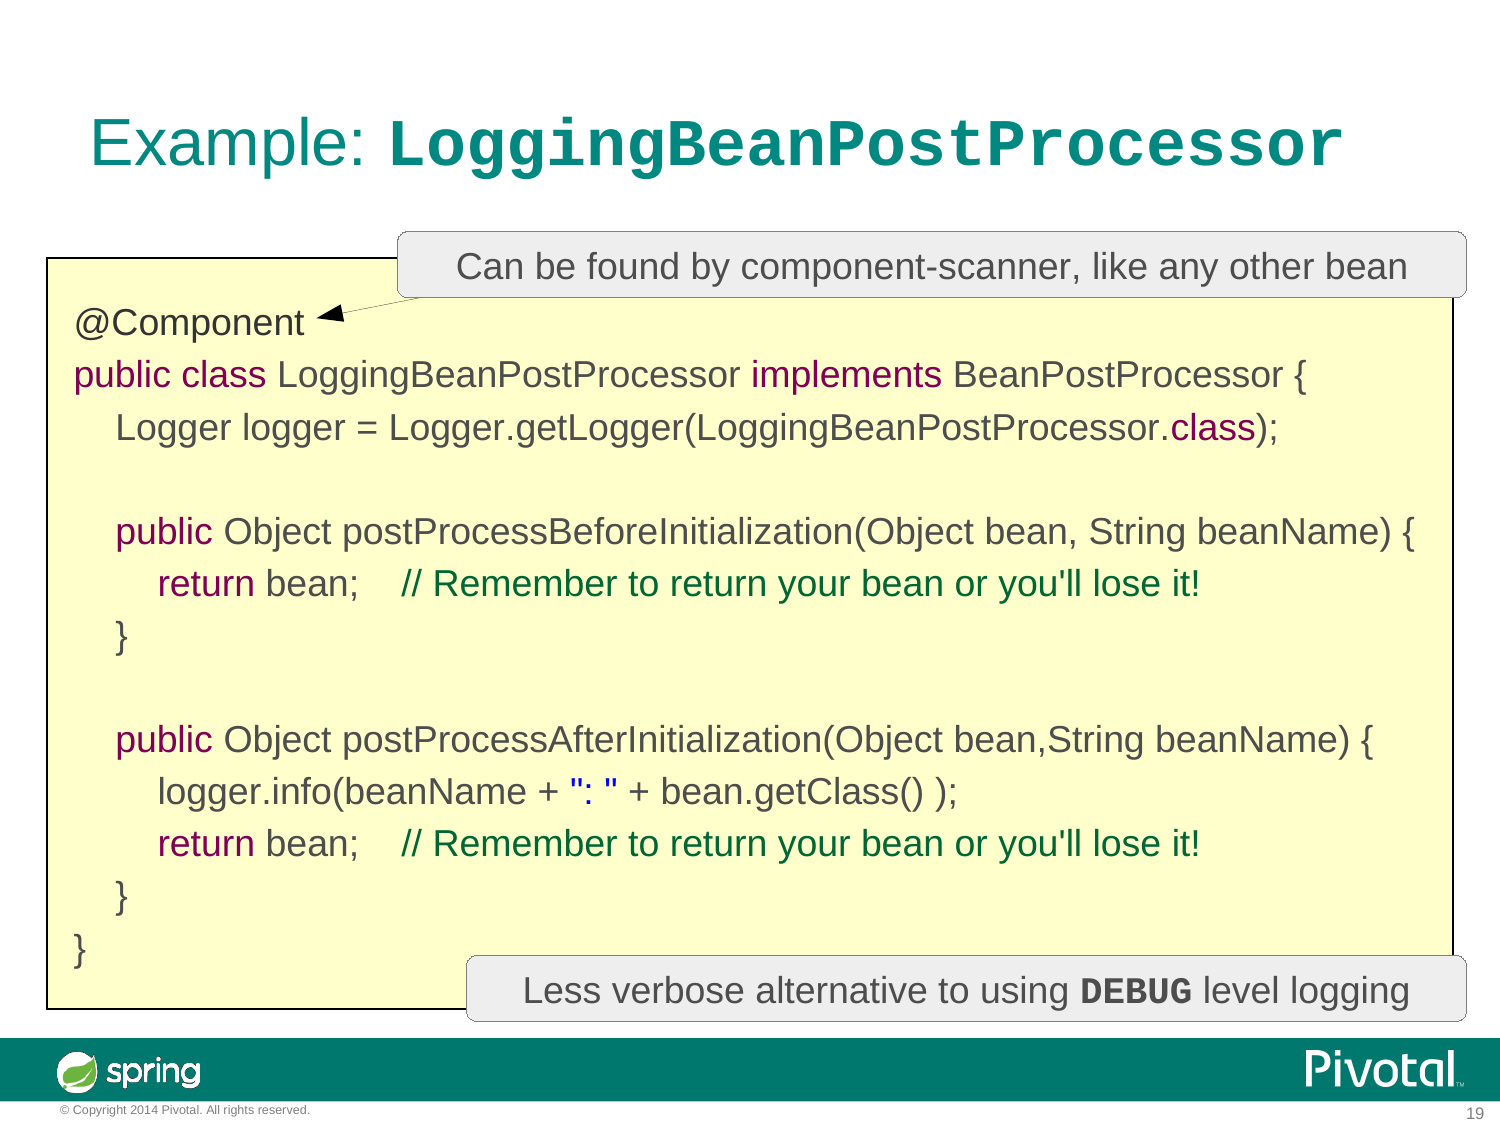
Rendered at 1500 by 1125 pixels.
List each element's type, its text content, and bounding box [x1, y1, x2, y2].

picture [32, 1041, 210, 1103]
text_box Can be found by component-scanner, like any other bean [397, 231, 1467, 298]
text_box @Component public class LoggingBeanPostProcessor implements BeanPostProcessor { Logger logger = Logger.getLogger(LoggingBeanPostProcessor.class); public Object postProcessBeforeInitialization(Object bean, String beanName) { return bean; // Remember to return your bean or you'll lose it! } public Object postProcessAfterInitialization(Object bean,String beanName) { logger.info(beanName + ": " + bean.getClass() ); return bean; // Remember to return your bean or you'll lose it! } } [46, 258, 1454, 1009]
text_box Less verbose alternative to using DEBUG level logging [466, 955, 1467, 1022]
picture [1306, 1050, 1464, 1087]
title Example: LoggingBeanPostProcessor [75, 91, 1426, 187]
